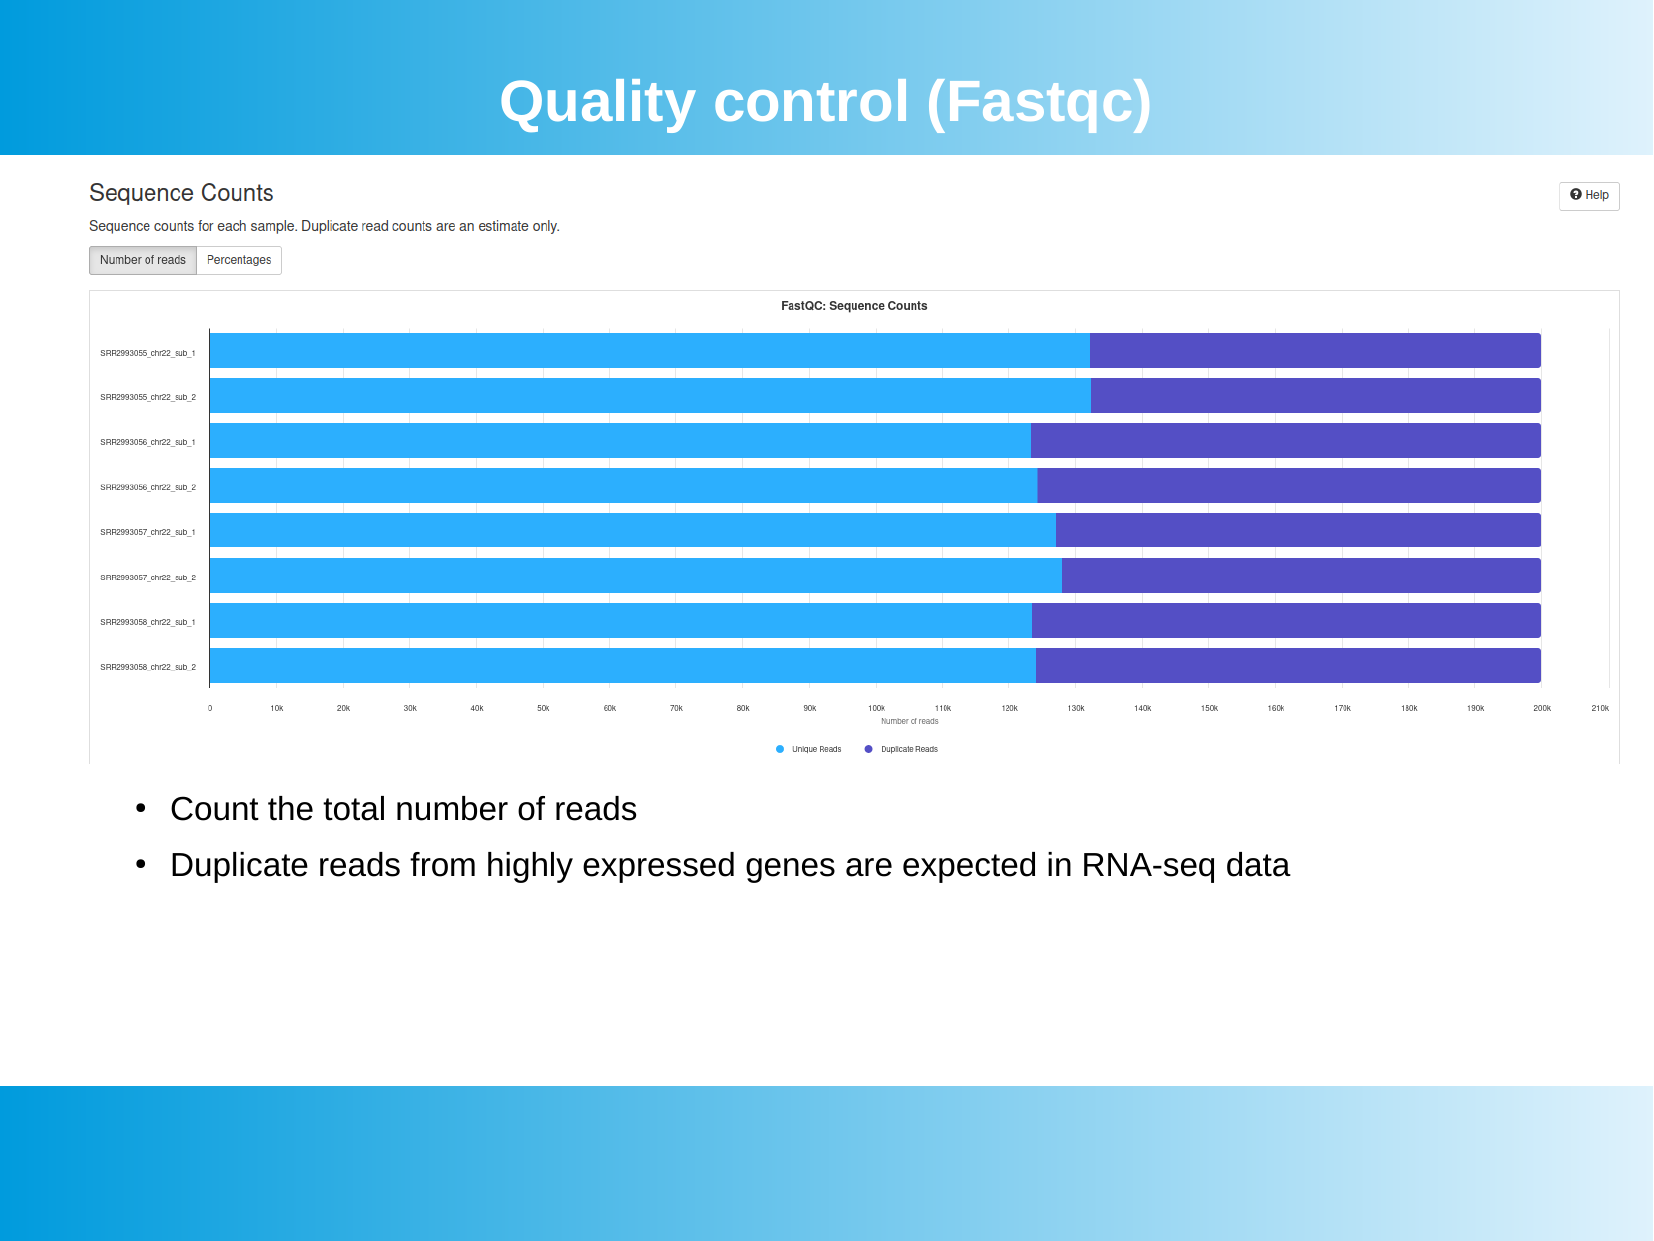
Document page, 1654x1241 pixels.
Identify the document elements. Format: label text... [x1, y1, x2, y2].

picture [86, 173, 1621, 764]
title Quality control (Fastqc) [82, 49, 1571, 155]
text_box Count the total number of reads Duplicate reads from highly expressed genes are expected in RNA-seq data [120, 765, 1591, 1058]
